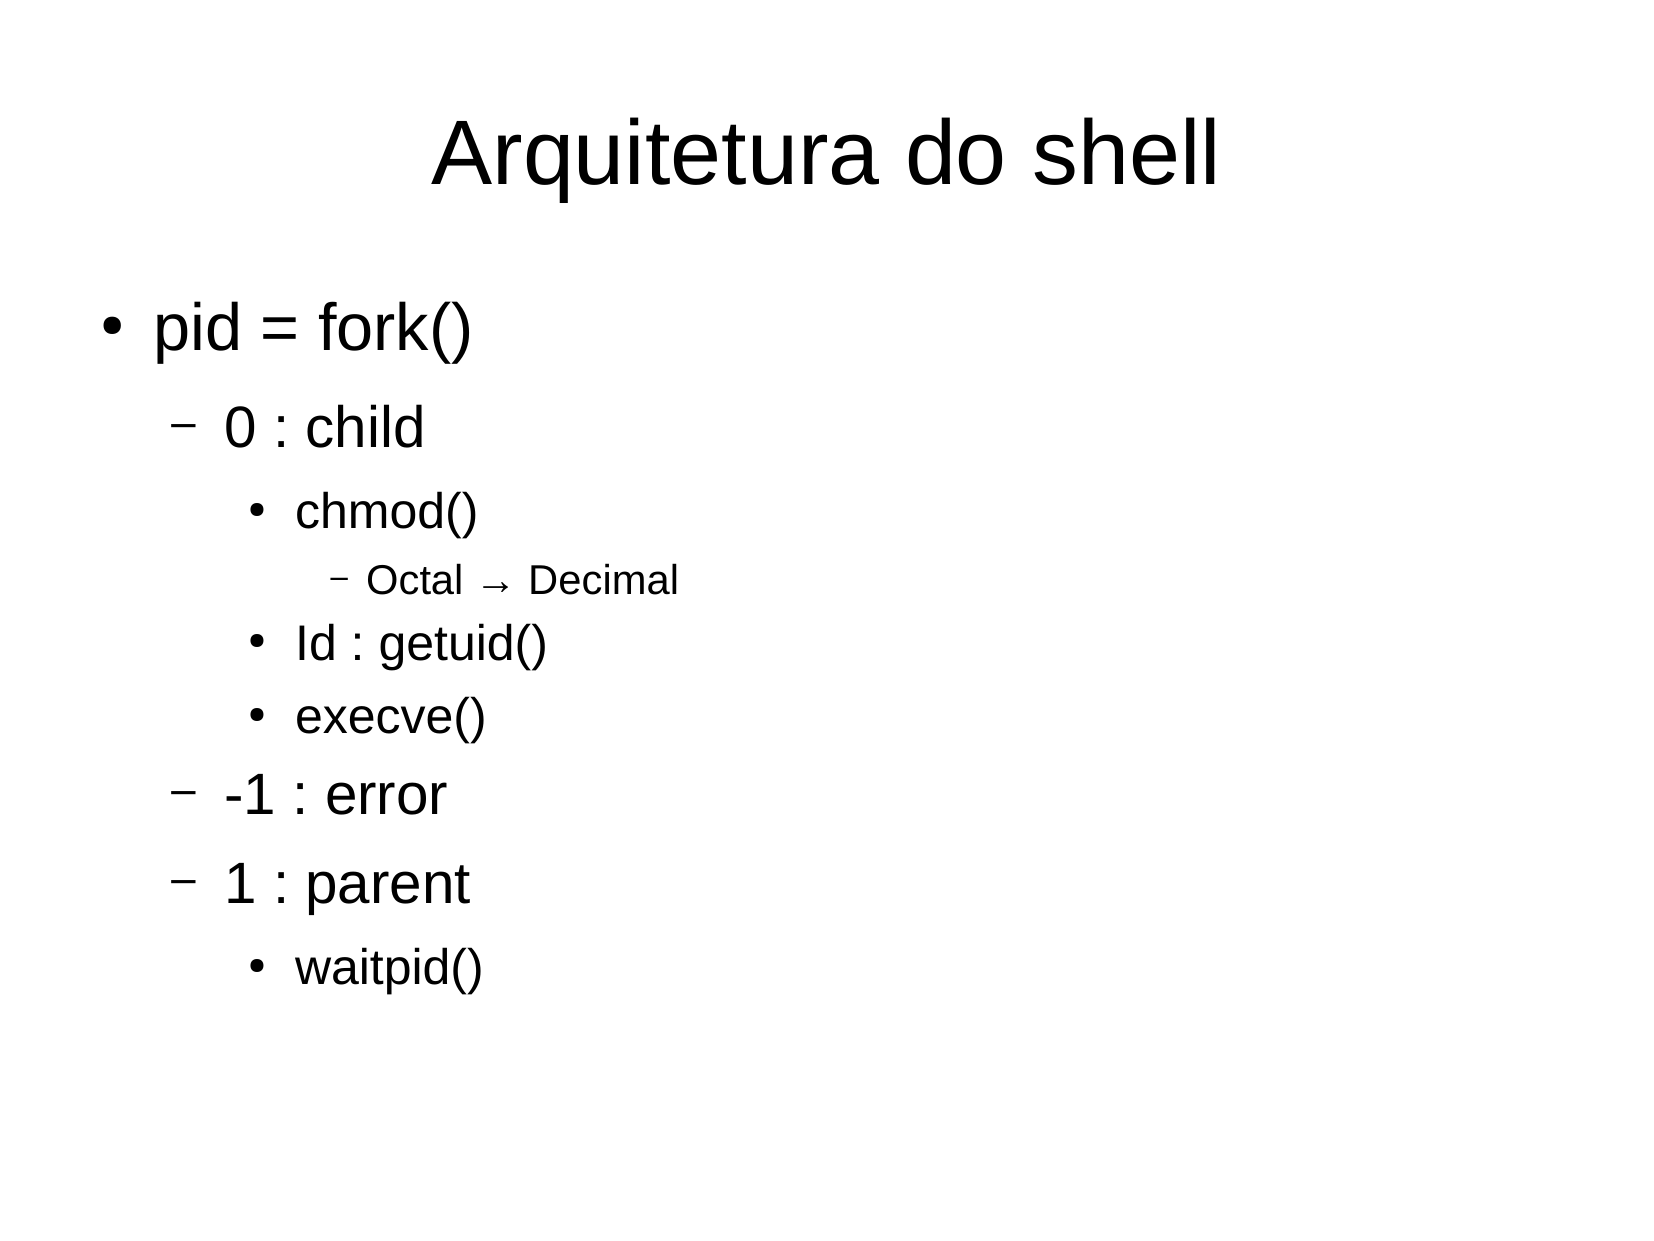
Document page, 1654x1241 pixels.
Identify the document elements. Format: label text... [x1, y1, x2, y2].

list pid = fork() 0 : child chmod() Octal → Decimal Id : getuid() execve() -1 : error 1 : parent waitpid() [82, 290, 1571, 1010]
title Arquitetura do shell [82, 49, 1571, 257]
